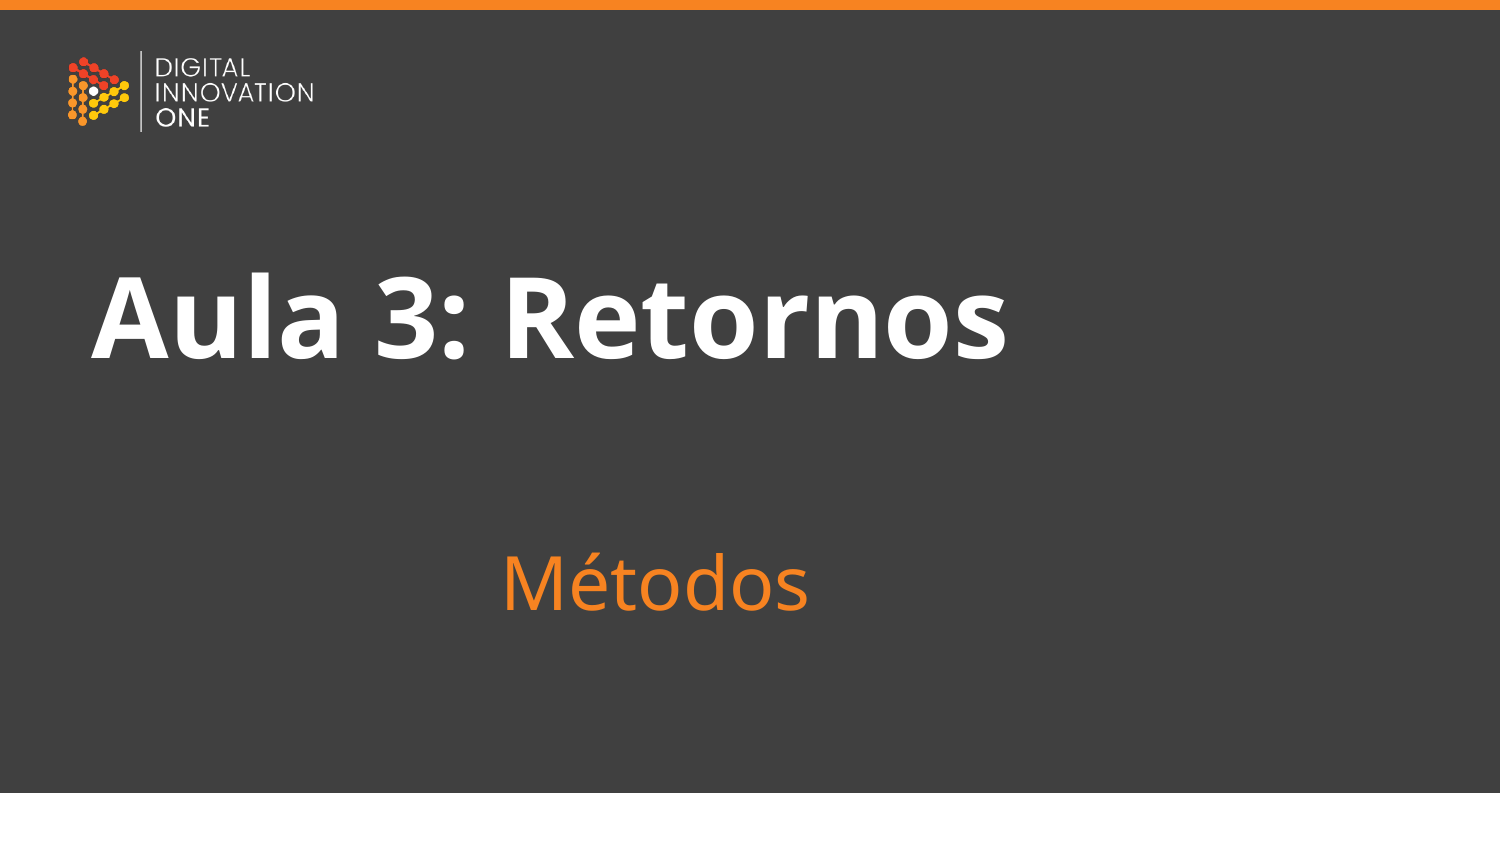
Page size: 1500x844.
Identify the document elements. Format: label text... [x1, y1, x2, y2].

text_box Métodos [485, 531, 1437, 630]
text_box Aula 3: Retornos [76, 243, 1475, 385]
text_box [0, 0, 1500, 844]
picture [51, 42, 330, 140]
